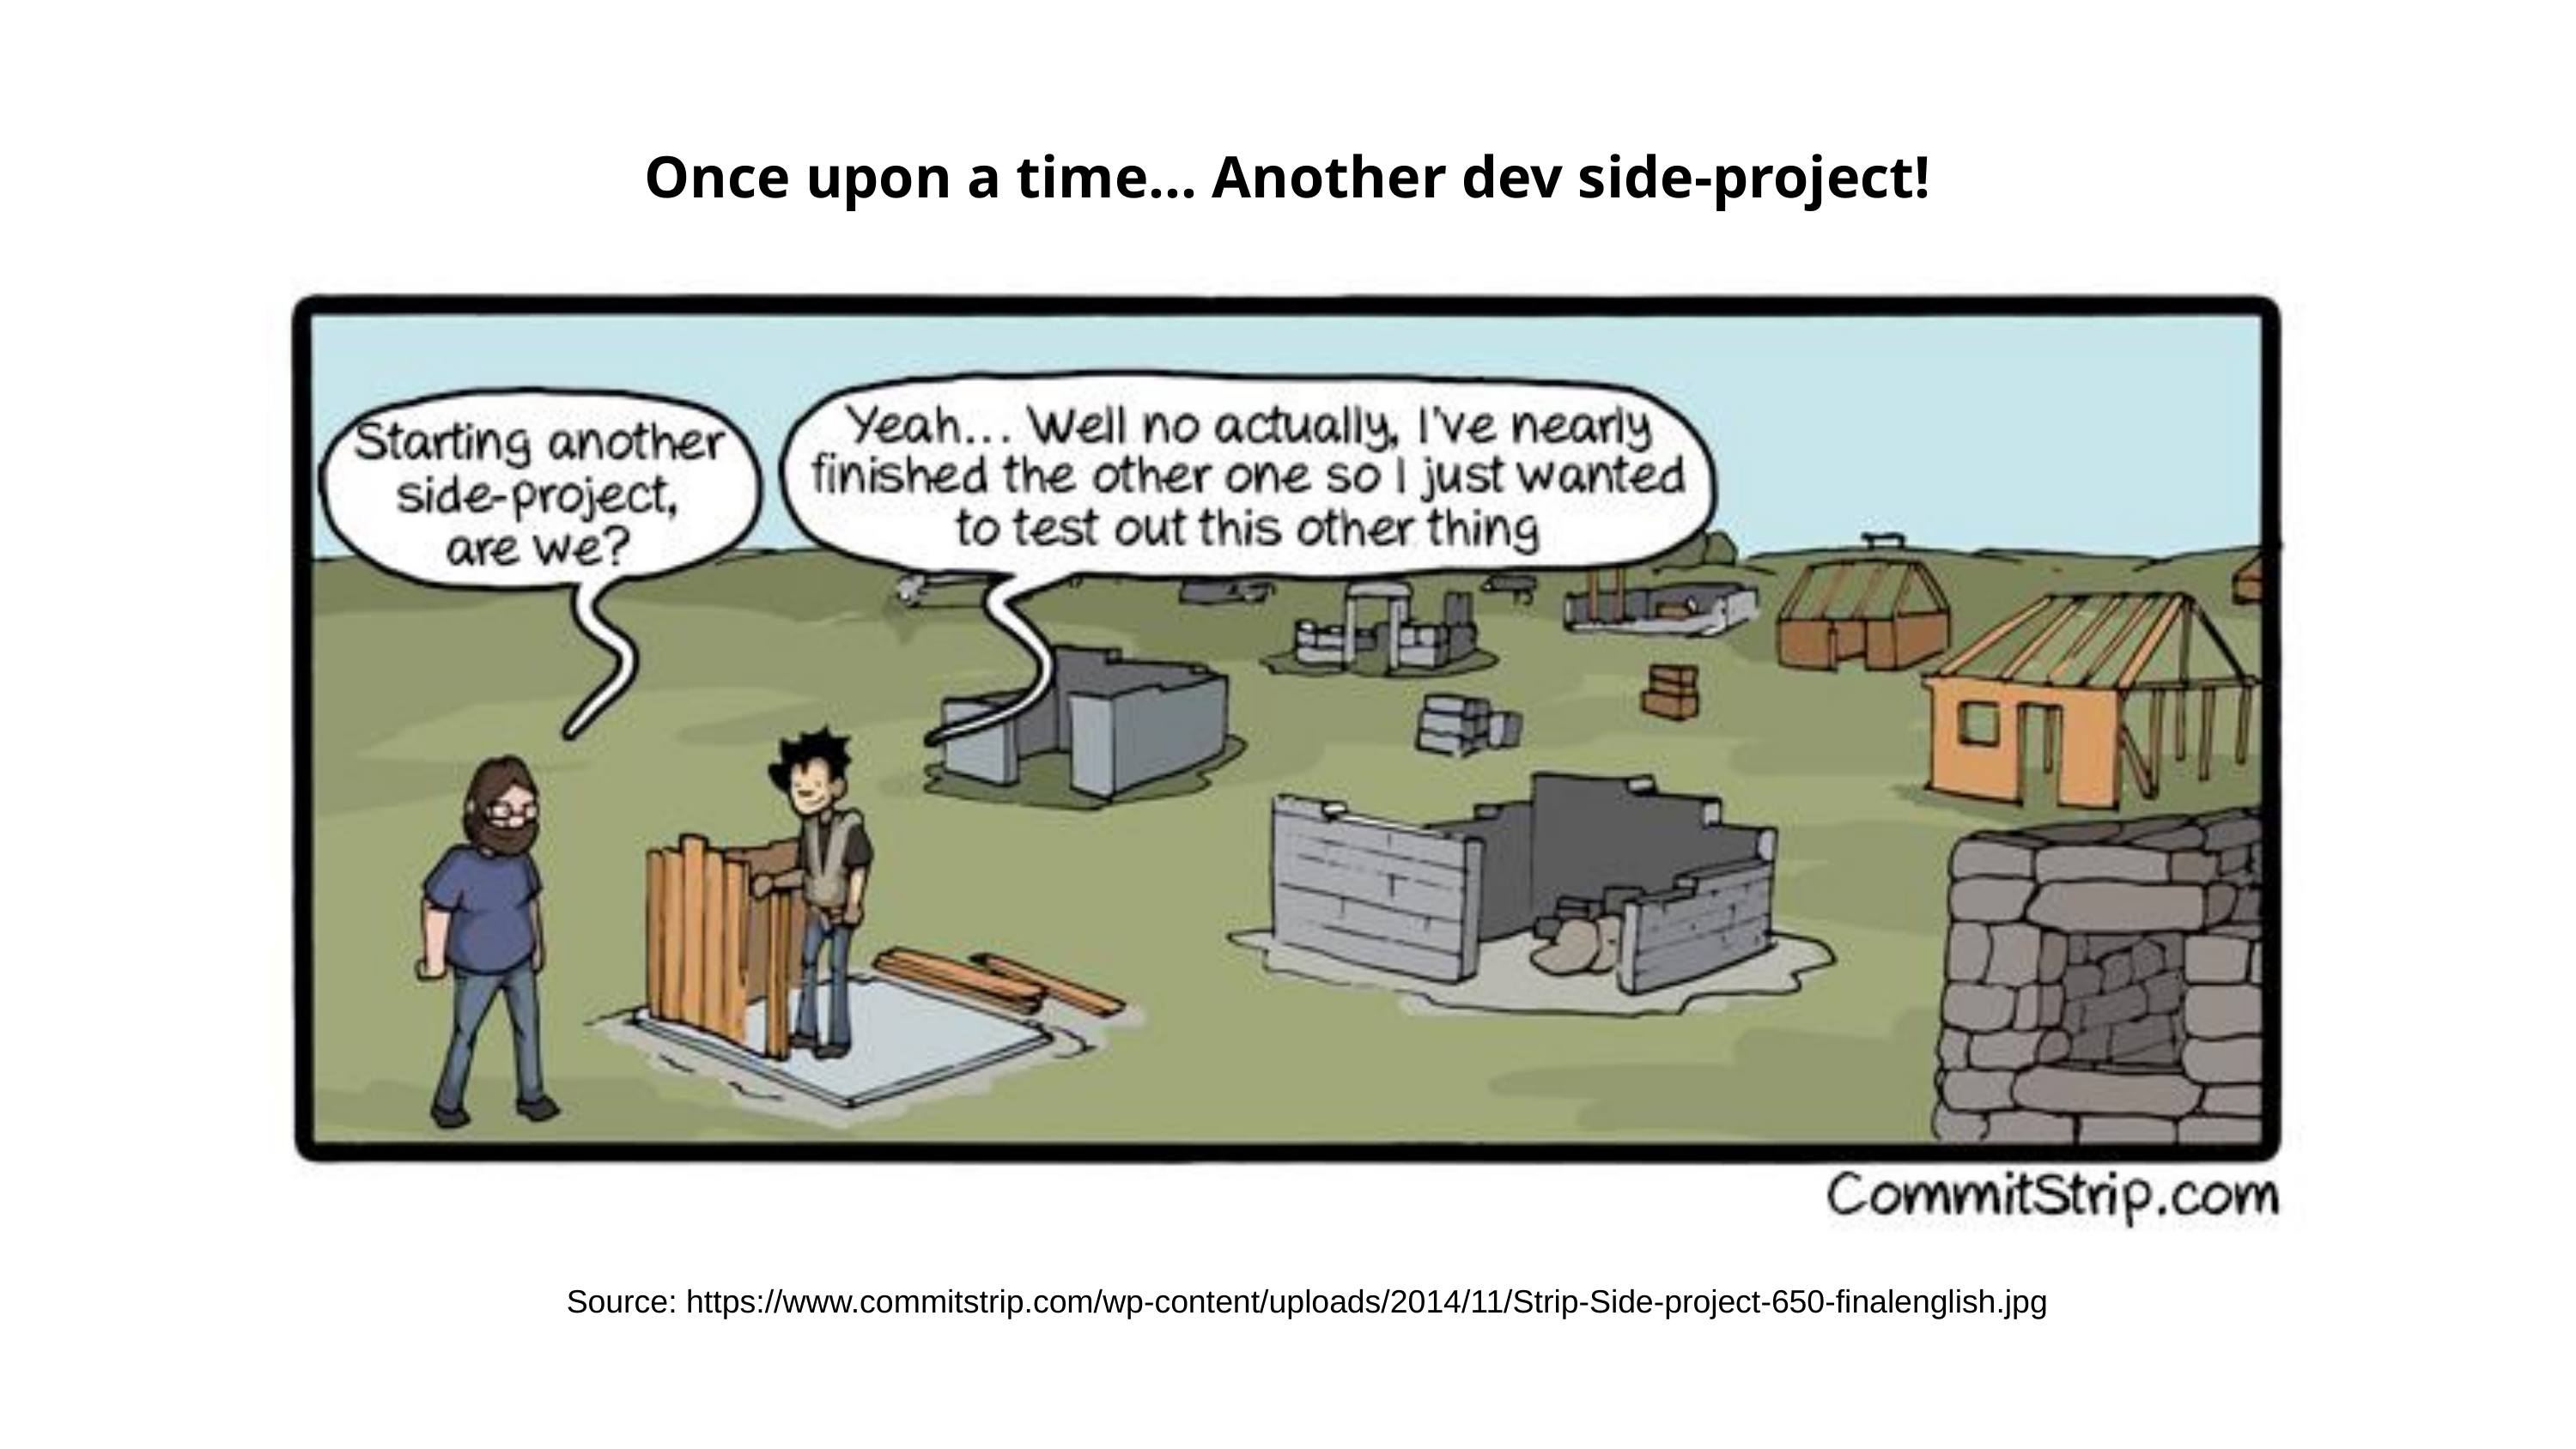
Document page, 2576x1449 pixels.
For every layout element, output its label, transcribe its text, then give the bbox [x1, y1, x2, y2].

text_box Once upon a time… Another dev side-project! [386, 128, 2190, 209]
text_box Source: https://www.commitstrip.com/wp-content/uploads/2014/11/Strip-Side-project-650-finalenglish.jpg [554, 1277, 2152, 1362]
picture [266, 262, 2319, 1242]
